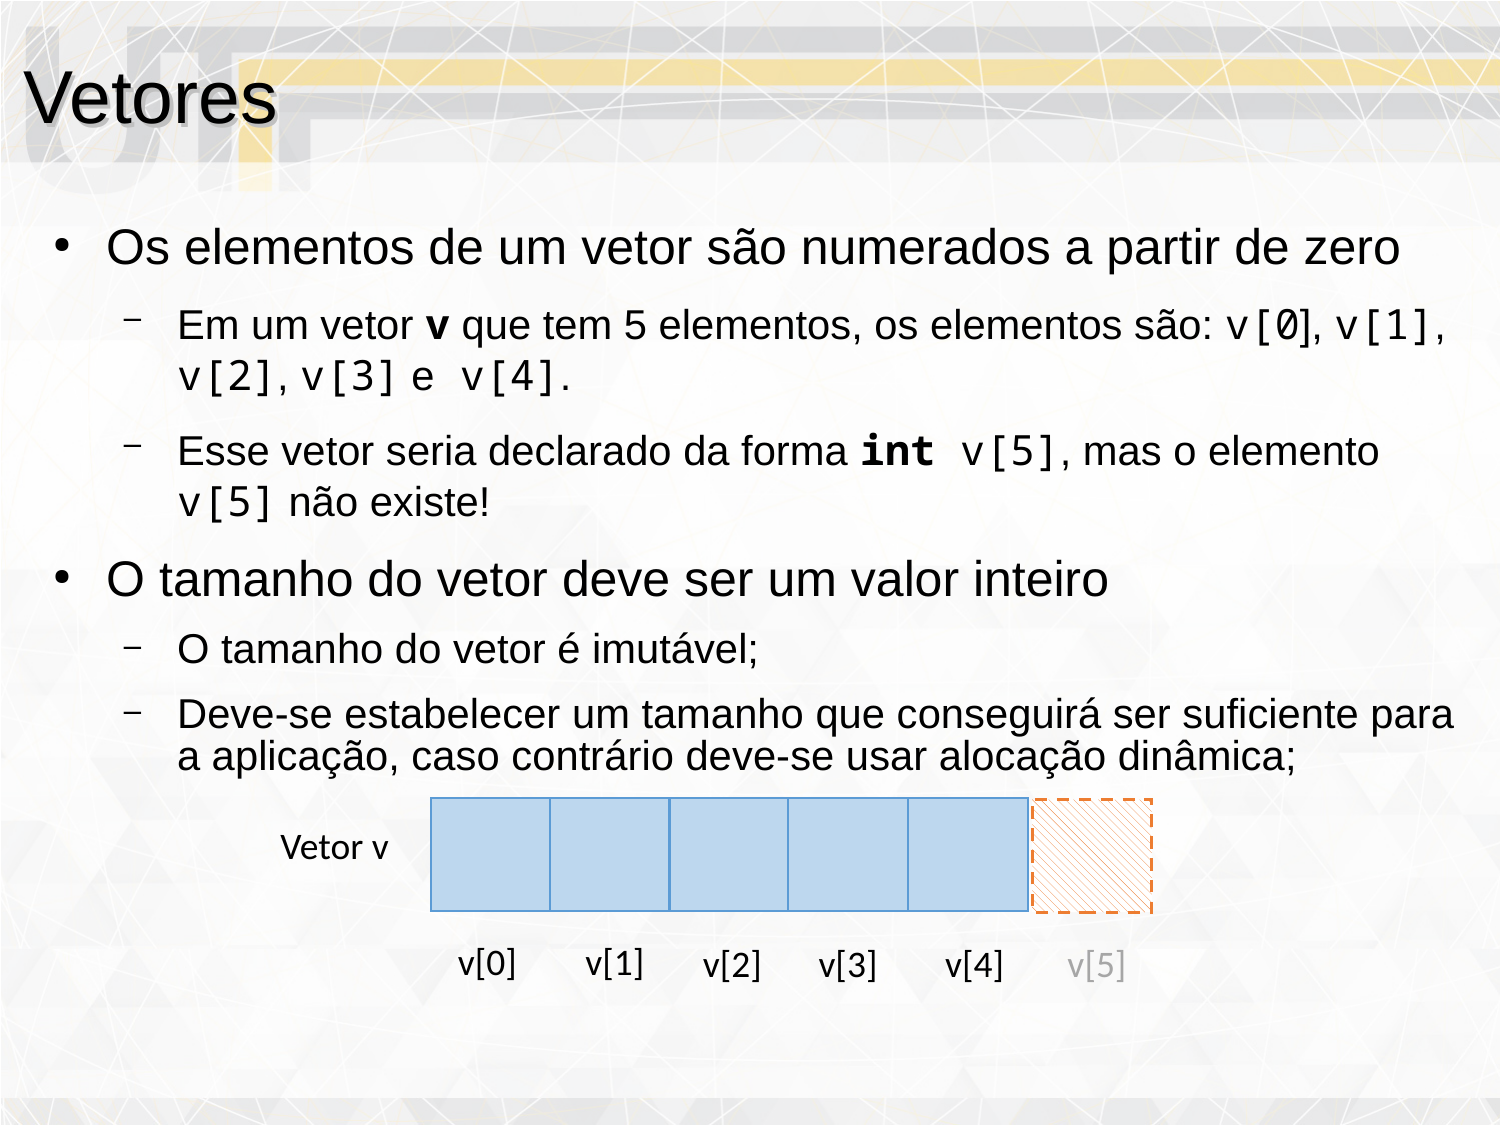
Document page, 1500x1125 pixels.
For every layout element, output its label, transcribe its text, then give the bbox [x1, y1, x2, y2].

text_box v[1] [570, 930, 660, 990]
list Os elementos de um vetor são numerados a partir de zero Em um vetor v que tem 5 elementos, os elementos são: v[0], v[1], v[2], v[3] e v[4]. Esse vetor seria declarado da forma int v[5], mas o elemento v[5] não existe! O tamanho do vetor deve ser um valor inteiro O tamanho do vetor é imutável; Deve-se estabelecer um tamanho que conseguirá ser suficiente para a aplicação, caso contrário deve-se usar alocação dinâmica; [35, 224, 1477, 1087]
text_box v[5] [1052, 932, 1142, 993]
text_box [1032, 799, 1152, 913]
text_box v[3] [803, 932, 893, 993]
text_box Vetor v [265, 814, 404, 875]
text_box v[2] [688, 932, 777, 993]
title Vetores [23, 18, 1489, 178]
text_box [431, 797, 1028, 911]
text_box v[4] [930, 932, 1020, 993]
text_box v[0] [443, 930, 532, 990]
